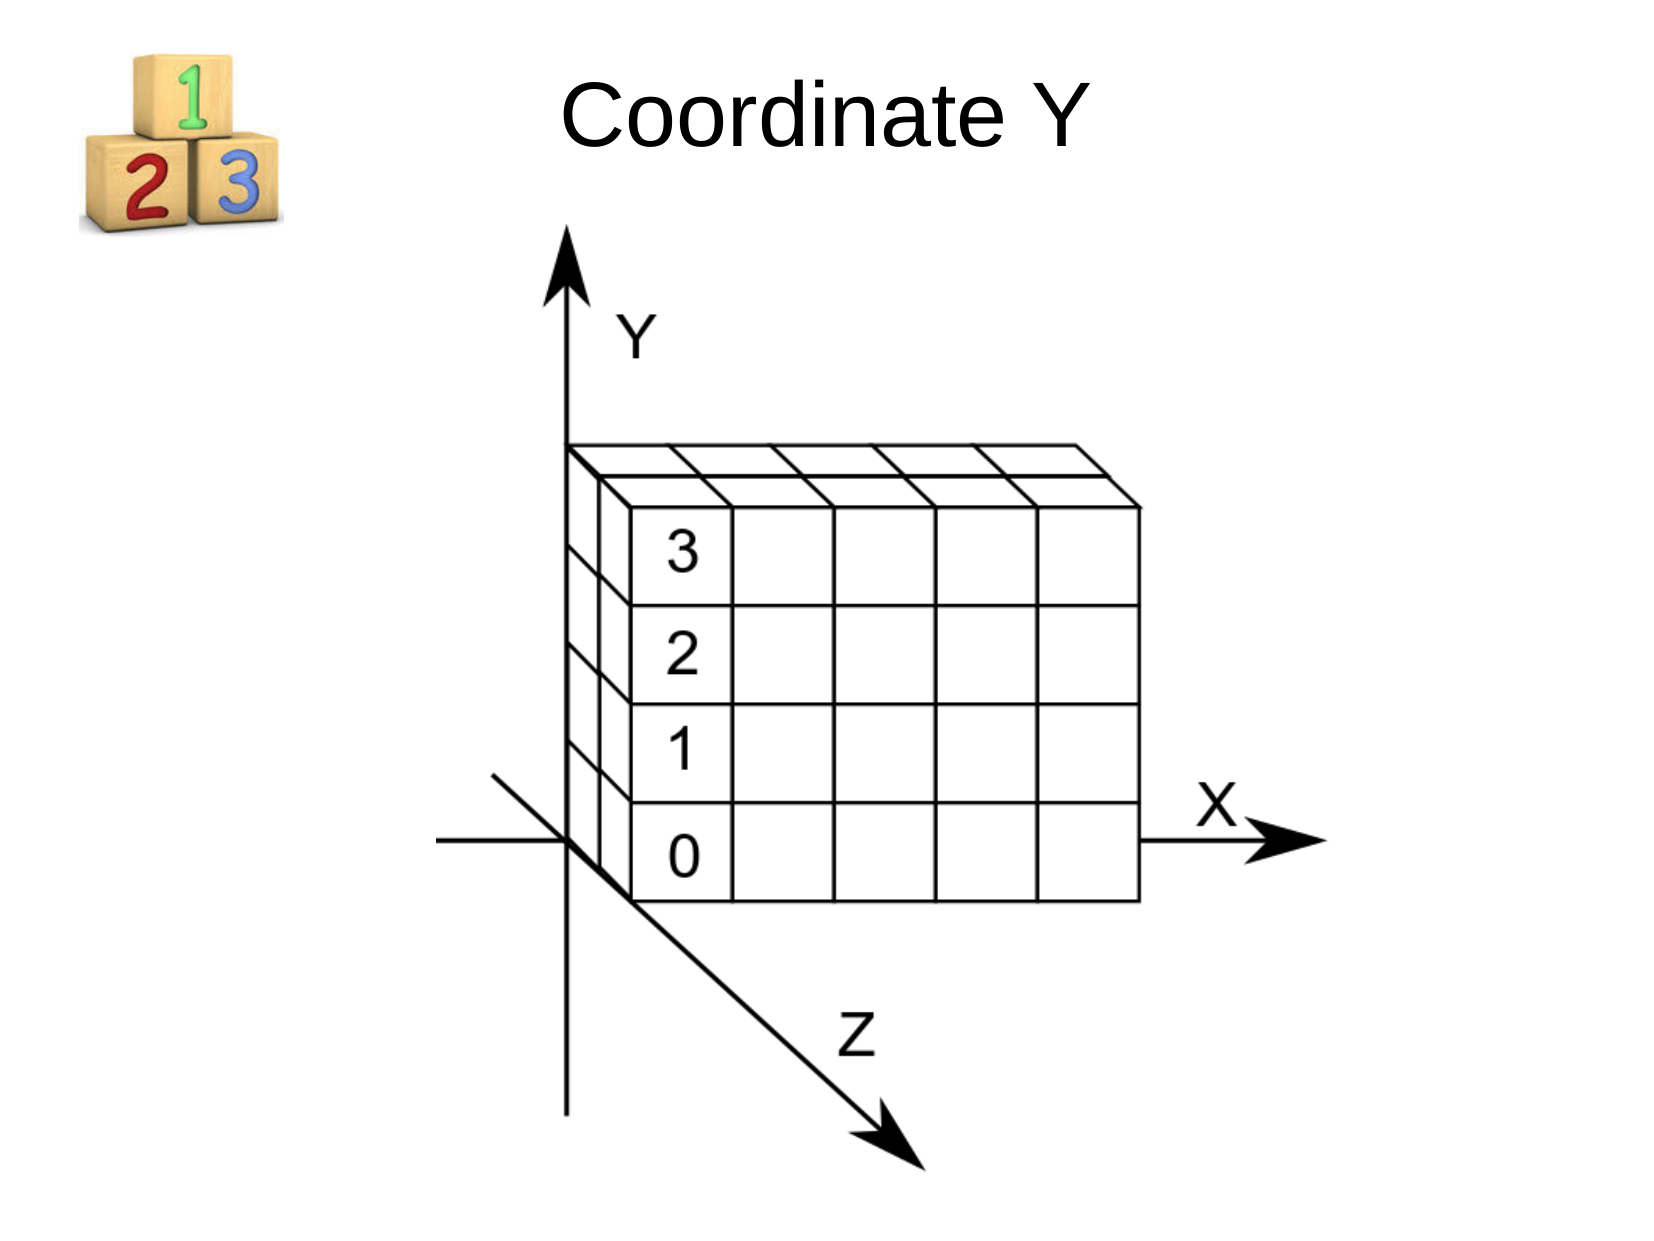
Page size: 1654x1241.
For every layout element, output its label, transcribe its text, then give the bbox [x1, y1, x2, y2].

title Coordinate Y [82, 6, 1571, 214]
picture [79, 47, 284, 237]
picture [436, 224, 1329, 1172]
